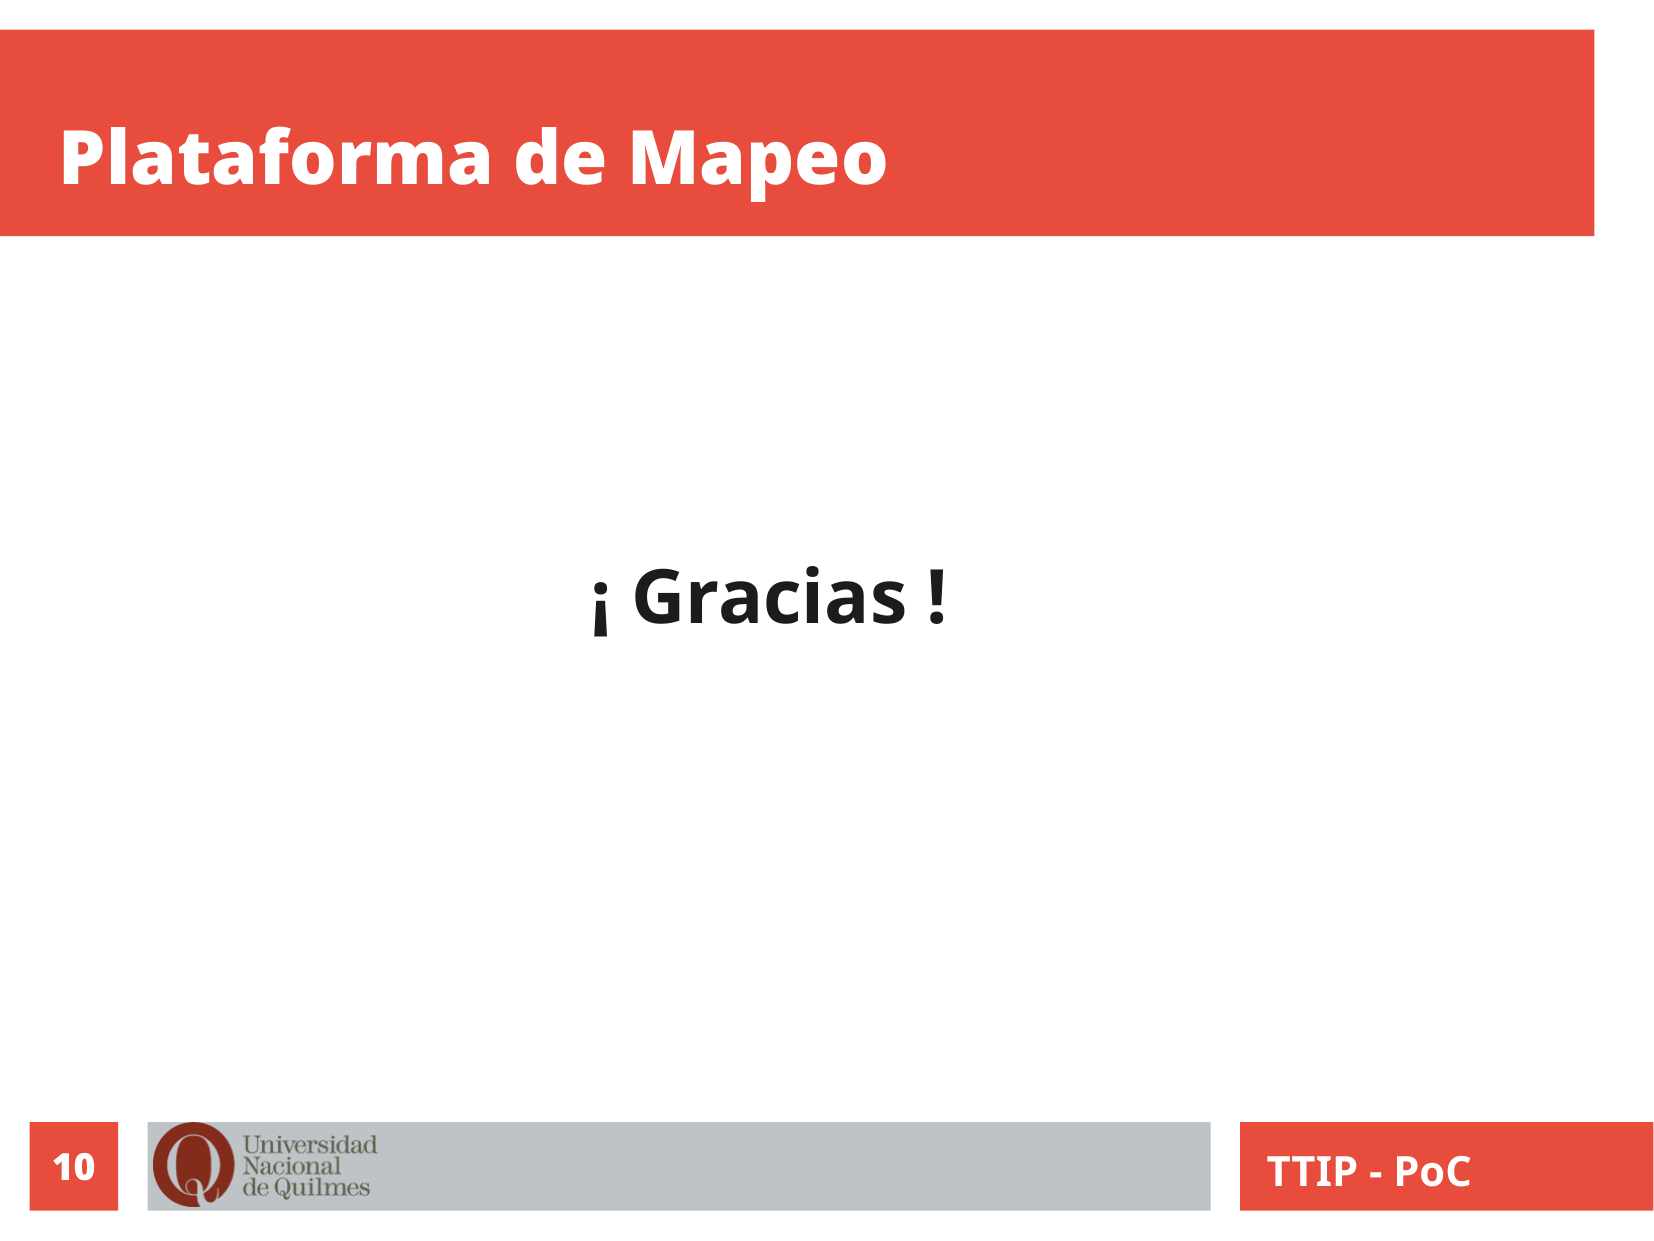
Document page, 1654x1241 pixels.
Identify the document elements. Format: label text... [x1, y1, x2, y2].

text_box TTIP - PoC [1251, 1133, 1548, 1200]
picture [153, 1122, 378, 1207]
list ¡ Gracias ! [590, 543, 1063, 697]
title Plataforma de Mapeo [59, 59, 1595, 207]
